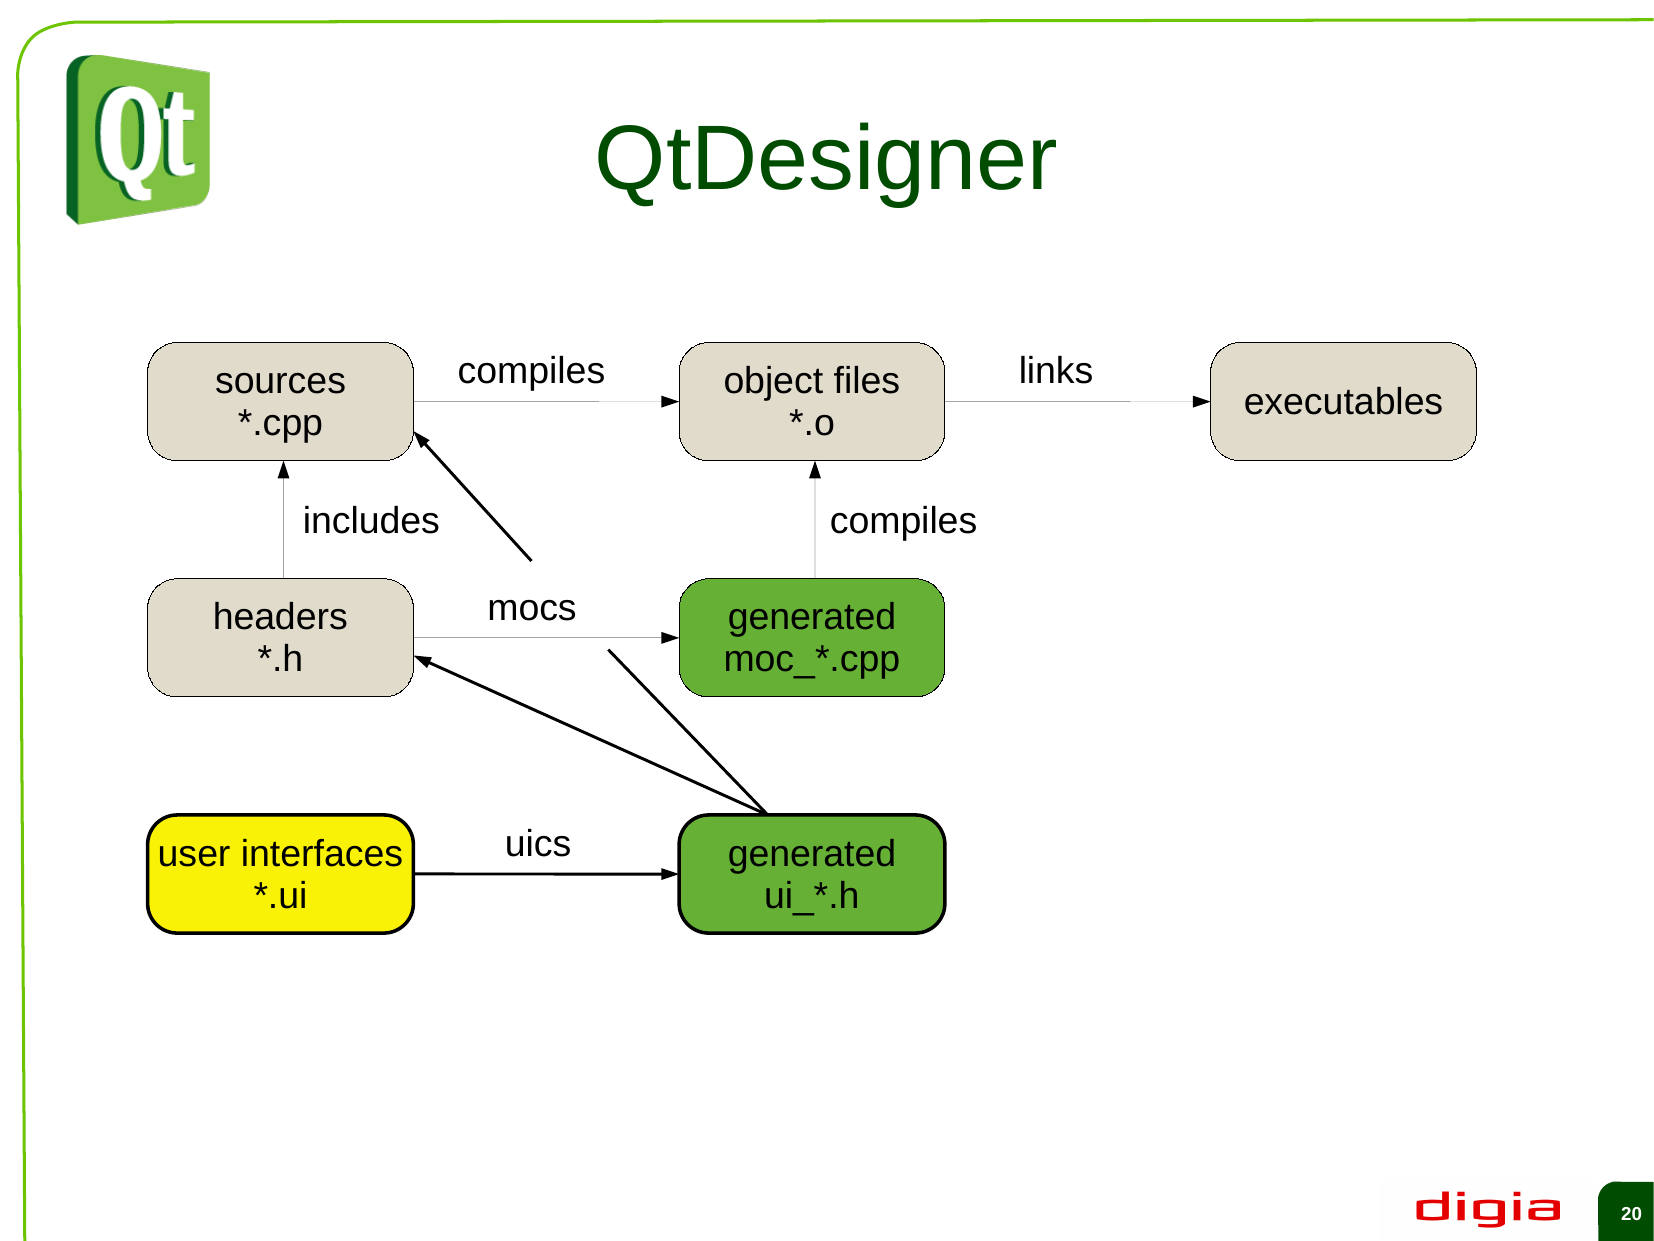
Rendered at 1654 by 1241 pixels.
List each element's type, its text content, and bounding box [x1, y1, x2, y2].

title QtDesigner [82, 56, 1571, 250]
text_box user interfaces *.ui [147, 814, 414, 934]
text_box generated moc_*.cpp [679, 578, 945, 697]
text_box executables [1210, 342, 1477, 461]
text_box generated ui_*.h [679, 814, 945, 934]
text_box links [1003, 342, 1182, 400]
text_box includes [288, 492, 455, 550]
text_box compiles [816, 492, 1034, 550]
text_box object files *.o [679, 342, 945, 461]
text_box sources *.cpp [147, 342, 414, 461]
text_box headers *.h [147, 578, 414, 697]
text_box uics [490, 814, 591, 872]
text_box compiles [442, 342, 650, 400]
text_box mocs [472, 578, 650, 638]
